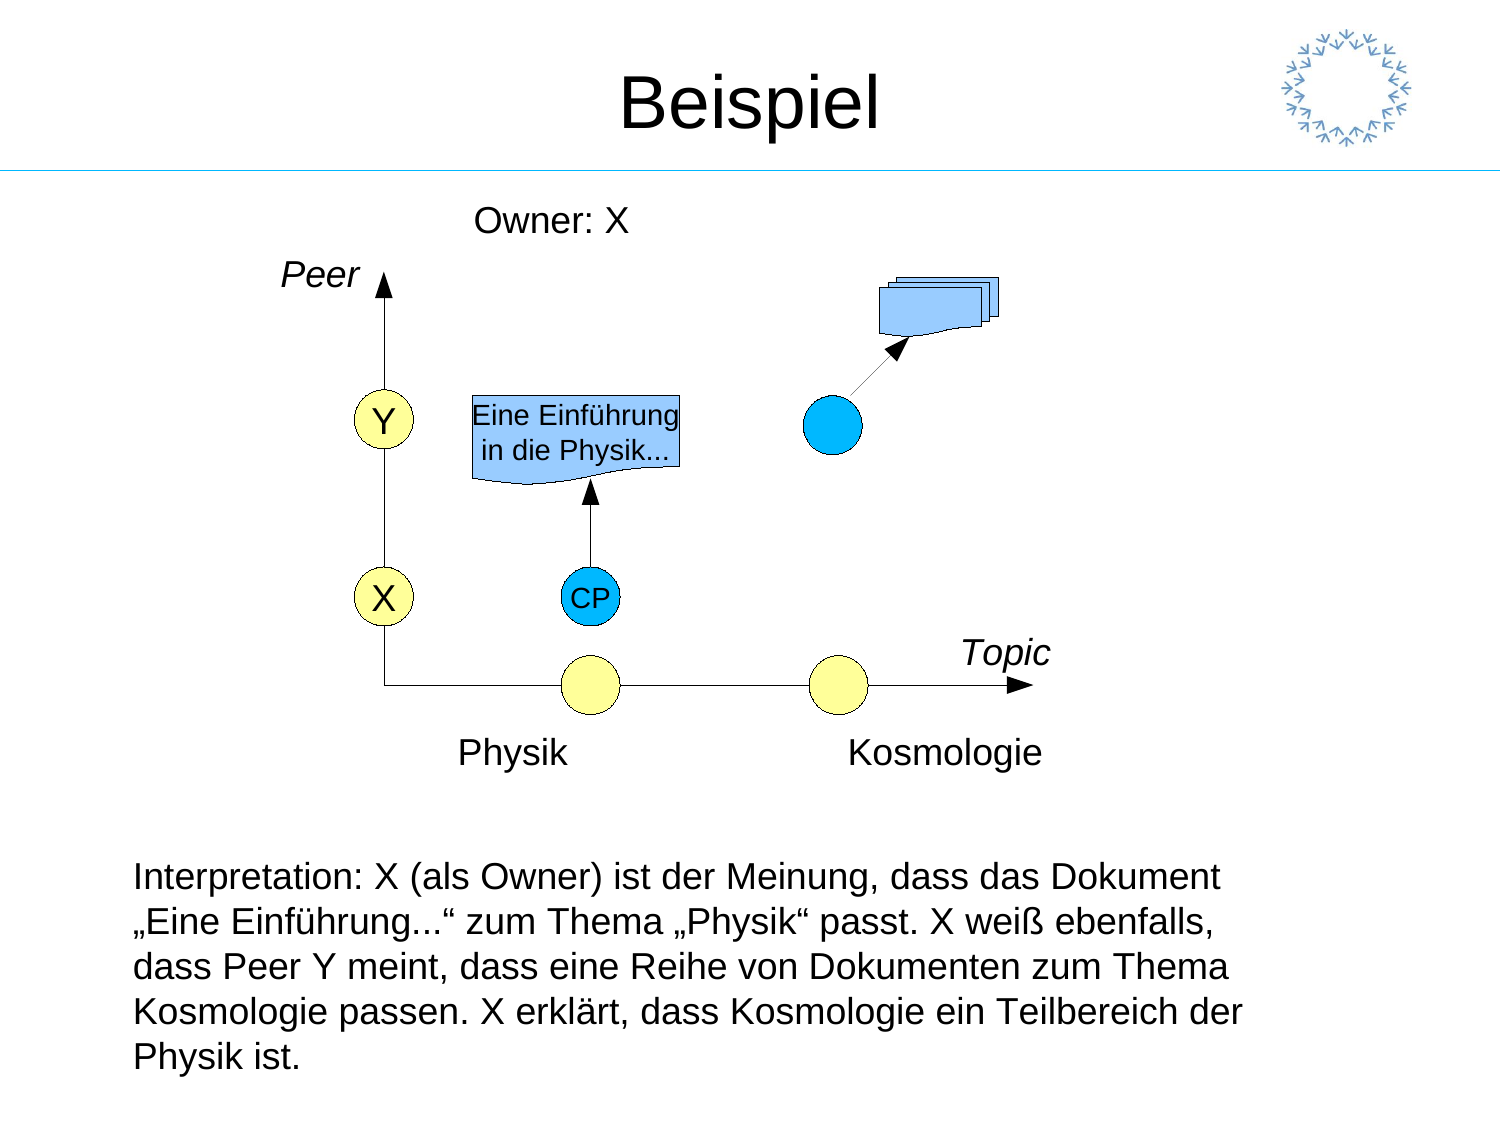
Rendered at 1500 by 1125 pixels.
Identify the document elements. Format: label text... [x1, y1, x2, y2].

picture [1281, 29, 1412, 57]
text_box Y [354, 389, 414, 449]
title Beispiel [75, 57, 1426, 148]
text_box Topic [944, 620, 1067, 680]
text_box Kosmologie [832, 720, 1058, 781]
text_box X [354, 566, 414, 626]
text_box CP [561, 566, 621, 626]
text_box [561, 655, 621, 715]
text_box Interpretation: X (als Owner) ist der Meinung, dass das Dokument „Eine Einführung...“ zum Thema „Physik“ passt. X weiß ebenfalls, dass Peer Y meint, dass eine Reihe von Dokumenten zum Thema Kosmologie passen. X erklärt, dass Kosmologie ein Teilbereich der Physik ist. [118, 844, 1300, 1085]
text_box [803, 395, 863, 455]
text_box Owner: X [458, 188, 644, 249]
text_box Physik [442, 720, 583, 781]
text_box [879, 277, 999, 337]
text_box [809, 655, 869, 715]
text_box Eine Einführung in die Physik... [472, 395, 680, 485]
text_box Peer [265, 242, 375, 302]
